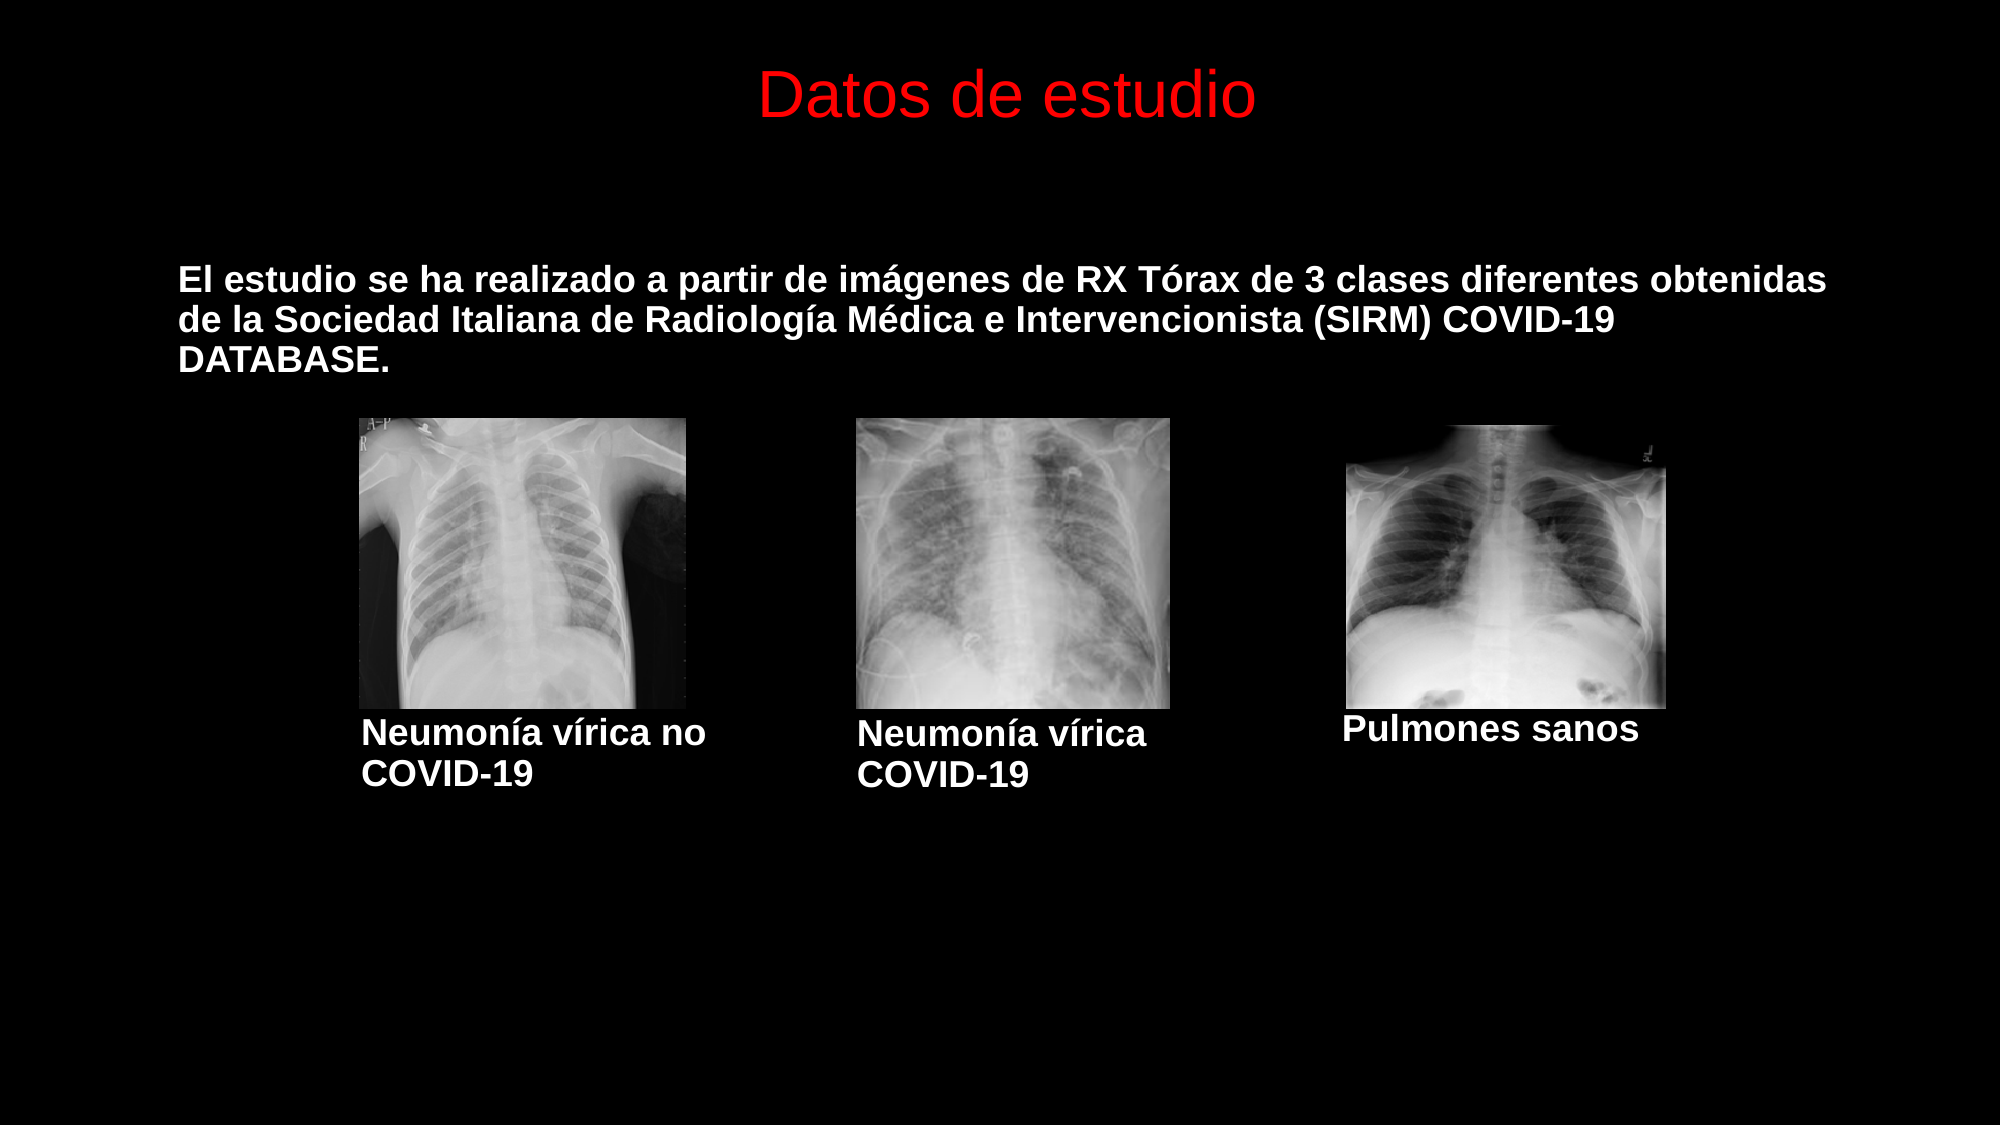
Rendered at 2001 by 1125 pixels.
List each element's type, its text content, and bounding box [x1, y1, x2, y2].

picture [1346, 425, 1666, 709]
list Neumonía vírica COVID-19 [841, 706, 1229, 762]
picture [856, 418, 1170, 706]
list El estudio se ha realizado a partir de imágenes de RX Tórax de 3 clases diferentes obtenidas de la Sociedad Italiana de Radiología Médica e Intervencionista (SIRM) COVID-19 DATABASE. [162, 252, 1855, 331]
text_box Datos de estudio [421, 63, 1595, 189]
picture [359, 418, 686, 705]
list Neumonía vírica no COVID-19 [346, 705, 727, 761]
text_box Pulmones sanos [1341, 711, 1719, 833]
